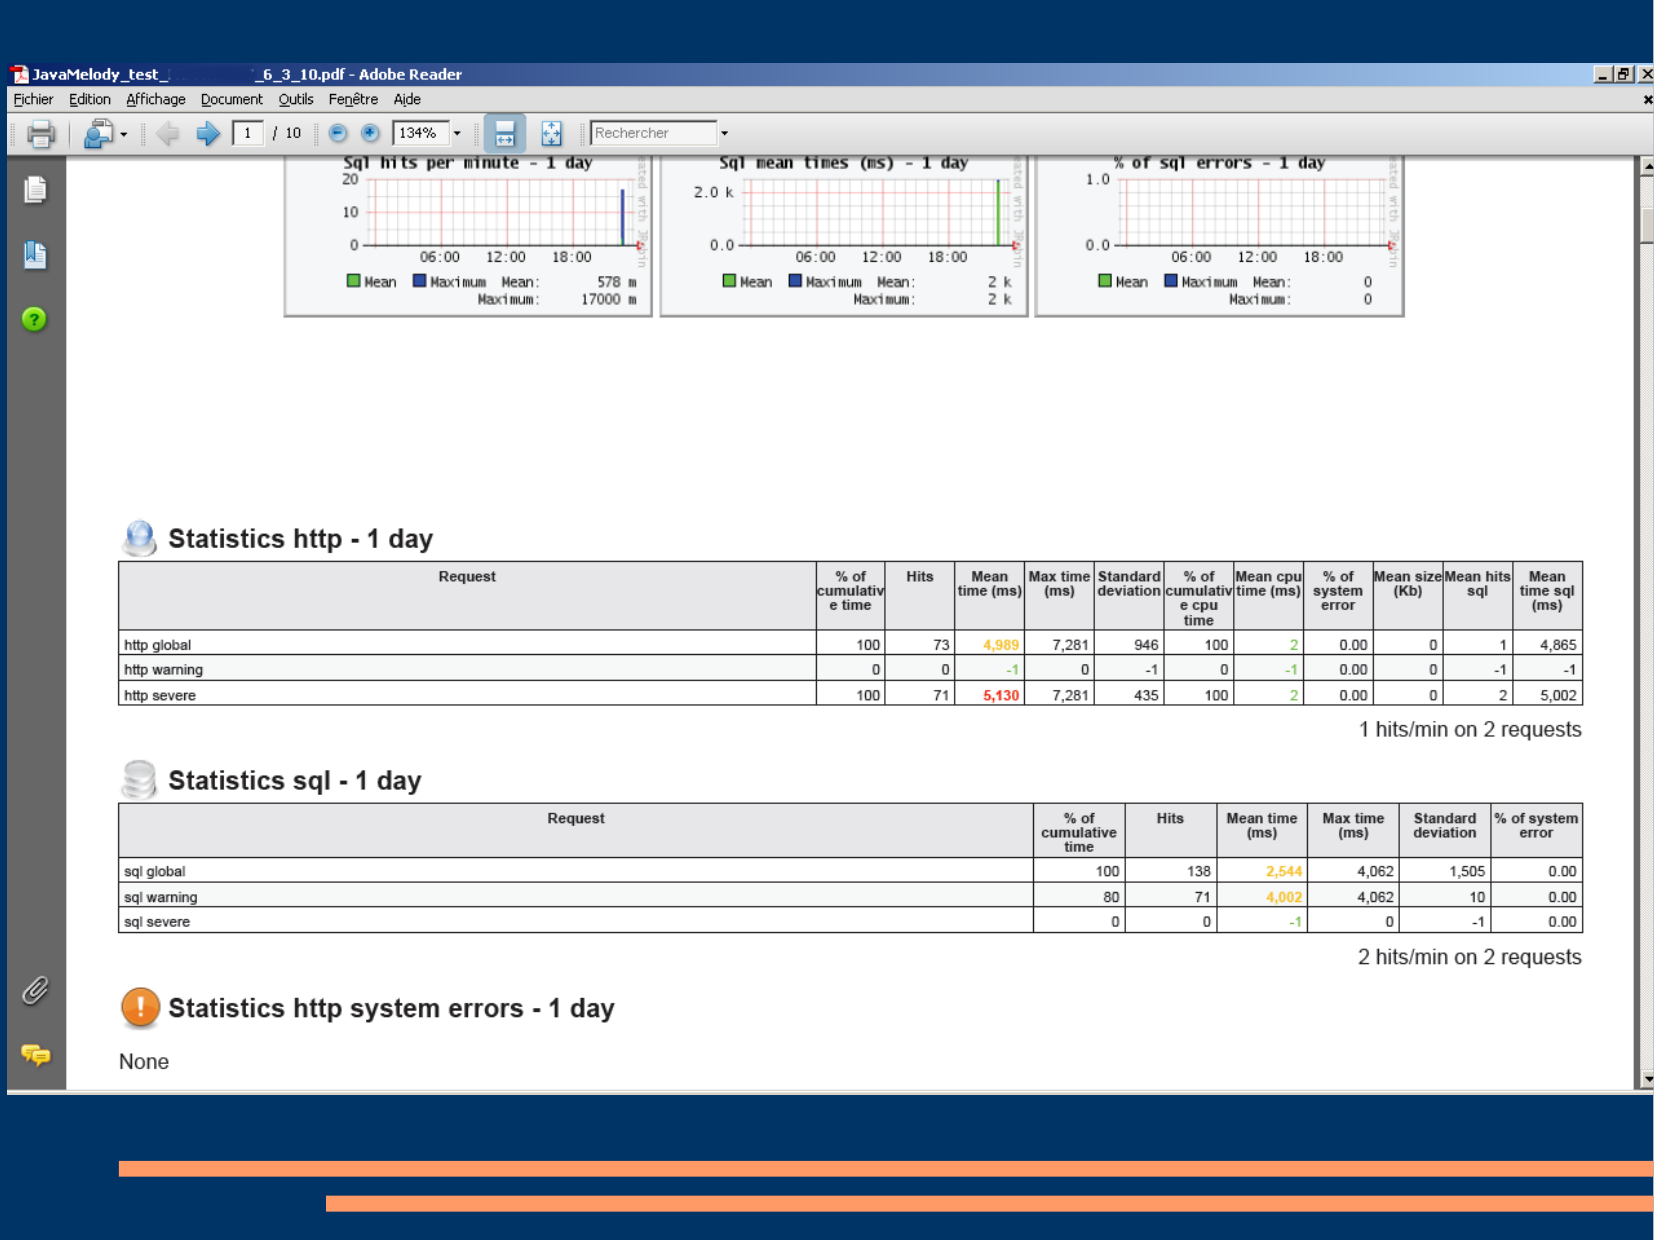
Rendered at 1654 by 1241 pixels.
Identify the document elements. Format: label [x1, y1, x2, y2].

picture [7, 63, 1654, 1095]
